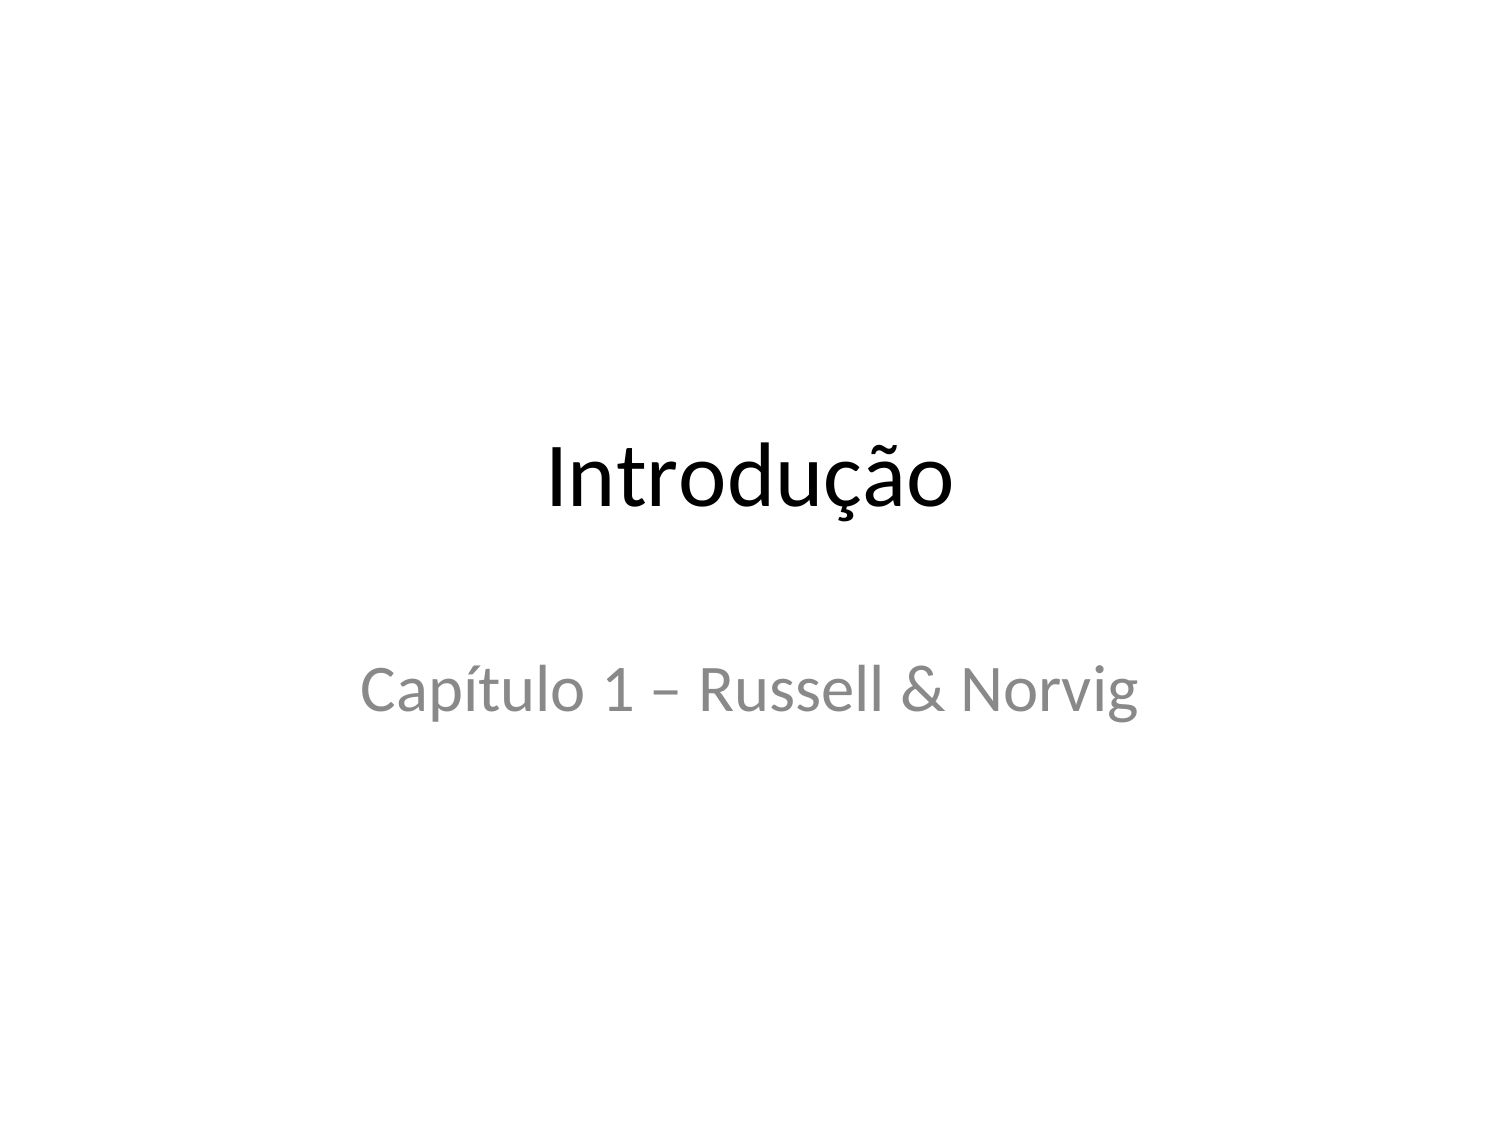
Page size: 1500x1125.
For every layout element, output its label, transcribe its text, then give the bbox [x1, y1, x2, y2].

text_box Capítulo 1 – Russell & Norvig [225, 637, 1276, 926]
title Introdução [112, 349, 1388, 591]
